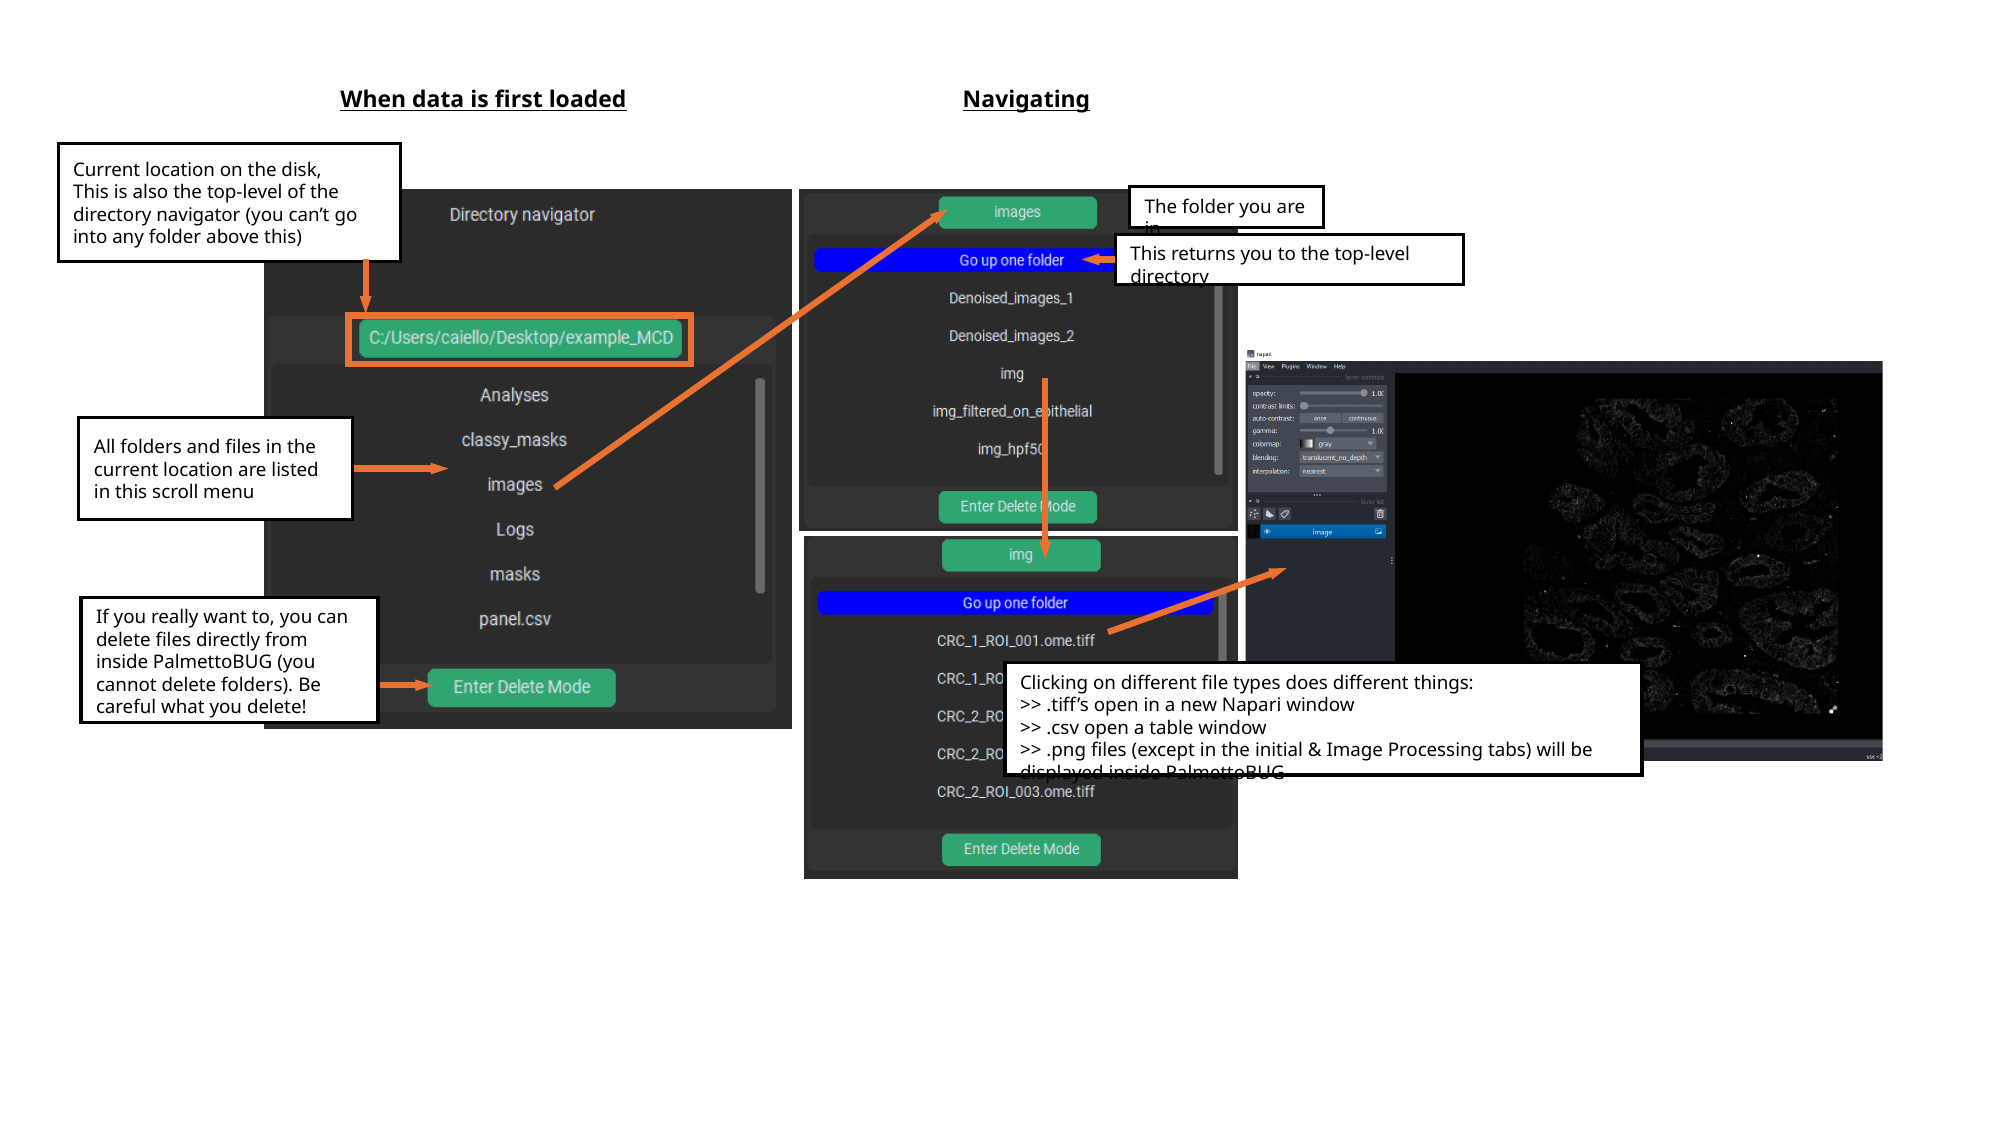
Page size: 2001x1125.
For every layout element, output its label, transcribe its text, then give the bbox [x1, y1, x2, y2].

picture [1159, 228, 1238, 235]
picture [352, 319, 688, 361]
picture [804, 536, 1238, 879]
text_box This returns you to the top-level directory [1115, 235, 1463, 285]
text_box Navigating [948, 73, 1157, 125]
text_box The folder you are in [1130, 187, 1323, 228]
picture [1245, 348, 1883, 761]
text_box Current location on the disk, This is also the top-level of the directory navigator (you can’t go into any folder above this) [58, 144, 401, 262]
text_box All folders and files in the current location are listed in this scroll menu [79, 418, 352, 519]
text_box If you really want to, you can delete files directly from inside PalmettoBUG (you cannot delete folders). Be careful what you delete! [81, 597, 378, 723]
text_box When data is first loaded [326, 73, 714, 125]
picture [799, 189, 1238, 531]
picture [264, 189, 792, 729]
text_box Clicking on different file types does different things: >> .tiff’s open in a new Napari window >> .csv open a table window >> .png files (except in the initial & Image Processing tabs) will be displayed inside PalmettoBUG [1005, 663, 1642, 775]
